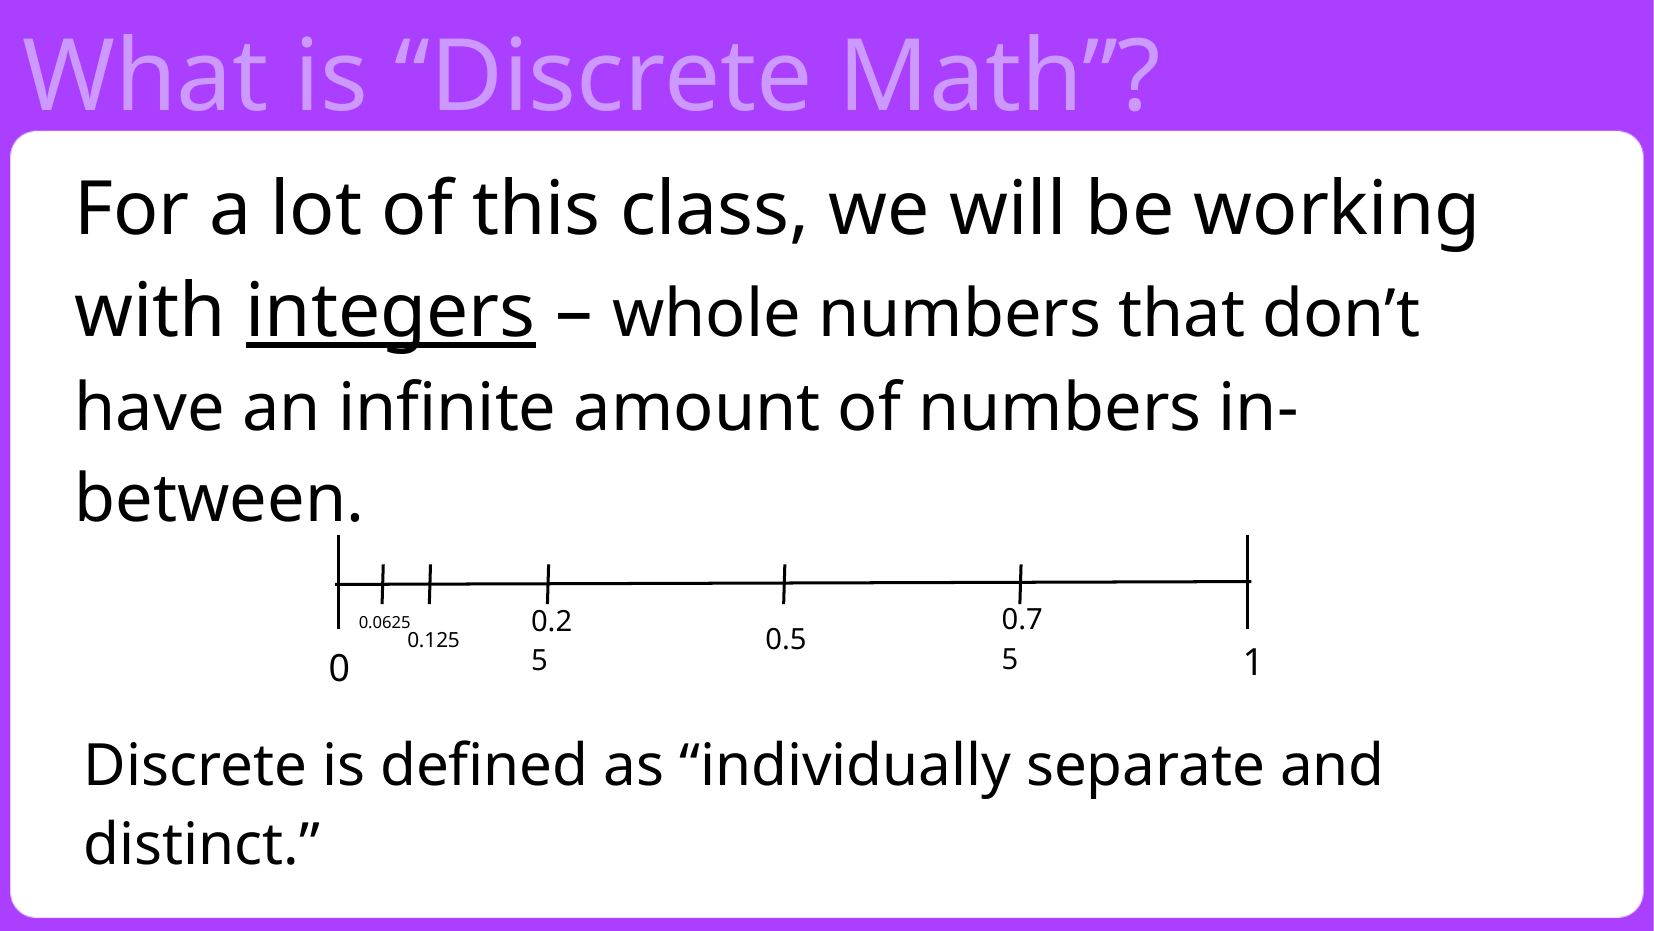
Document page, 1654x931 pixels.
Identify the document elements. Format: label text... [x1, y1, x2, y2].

text_box 1 [1226, 631, 1273, 692]
text_box 0.5 [741, 613, 831, 664]
text_box Discrete is defined as “individually separate and distinct.” [84, 718, 1594, 886]
text_box 0.0625 [340, 604, 430, 641]
text_box 0 [295, 636, 383, 697]
picture [0, 0, 1654, 931]
text_box 0.25 [507, 614, 597, 665]
text_box 0.75 [977, 613, 1067, 664]
text_box 0.125 [389, 618, 479, 660]
text_box For a lot of this class, we will be working with integers – whole numbers that don’t have an infinite amount of numbers in-between. [74, 182, 1584, 513]
title What is “Discrete Math”? [22, 13, 1511, 130]
